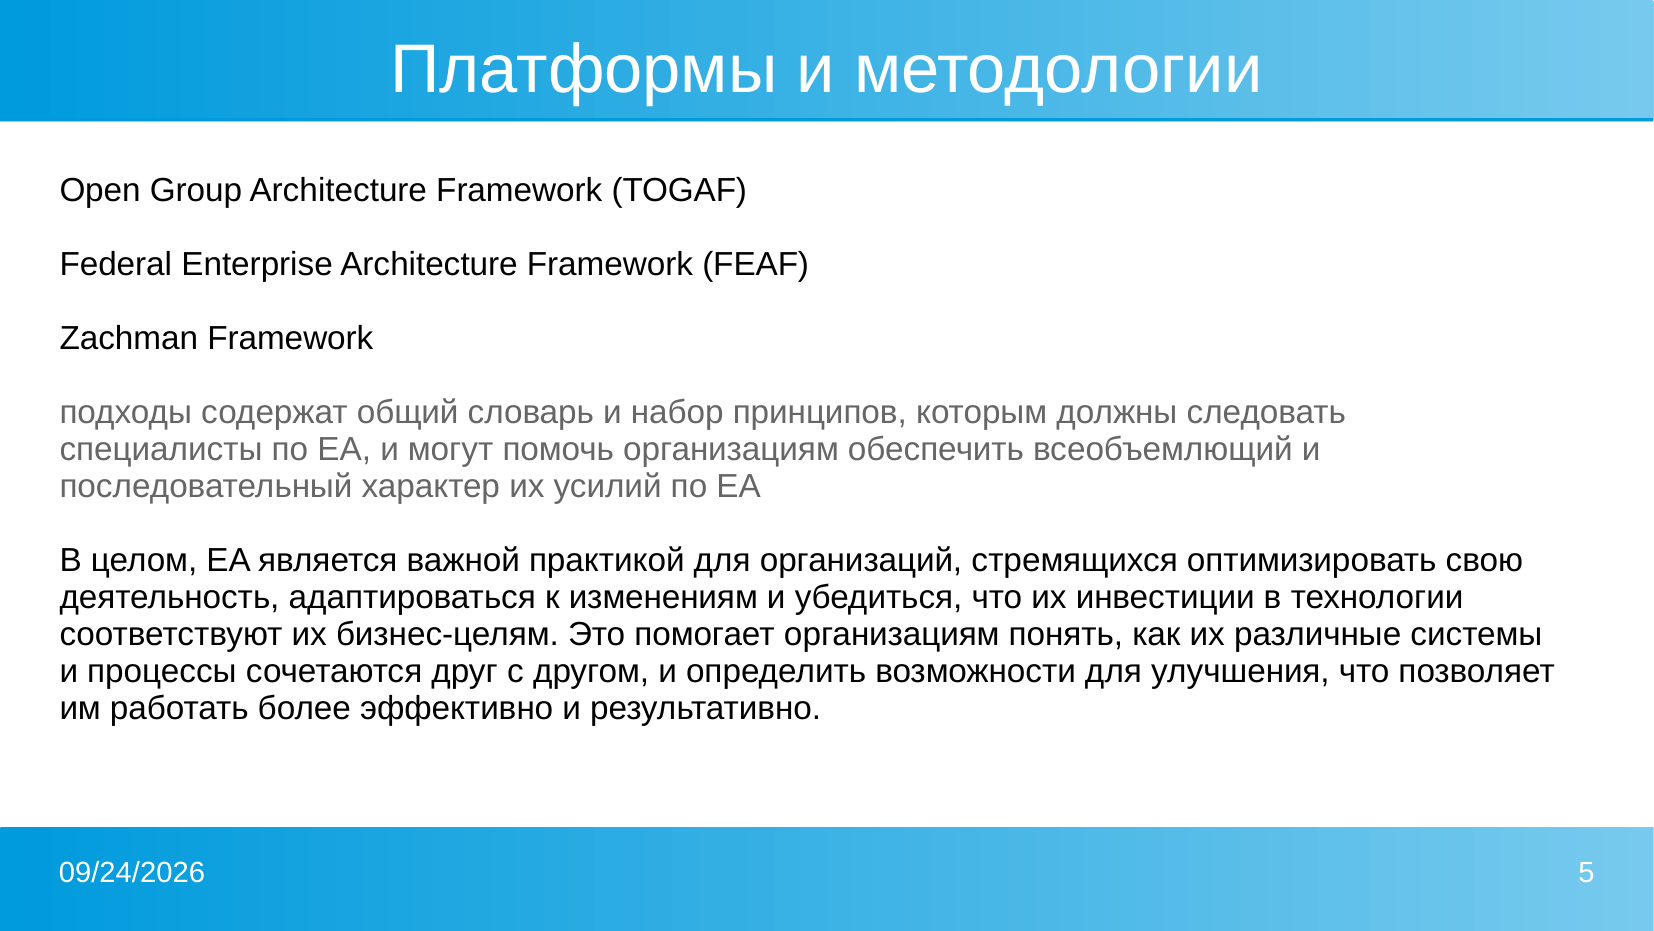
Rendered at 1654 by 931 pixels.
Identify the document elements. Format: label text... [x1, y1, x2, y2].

title Платформы и методологии [59, 29, 1595, 108]
text_box Open Group Architecture Framework (TOGAF) Federal Enterprise Architecture Framework (FEAF) Zachman Framework подходы содержат общий словарь и набор принципов, которым должны следовать специалисты по EA, и могут помочь организациям обеспечить всеобъемлющий и последовательный характер их усилий по EA В целом, EA является важной практикой для организаций, стремящихся оптимизировать свою деятельность, адаптироваться к изменениям и убедиться, что их инвестиции в технологии соответствуют их бизнес-целям. Это помогает организациям понять, как их различные системы и процессы сочетаются друг с другом, и определить возможности для улучшения, что позволяет им работать более эффективно и результативно. [44, 163, 1576, 263]
